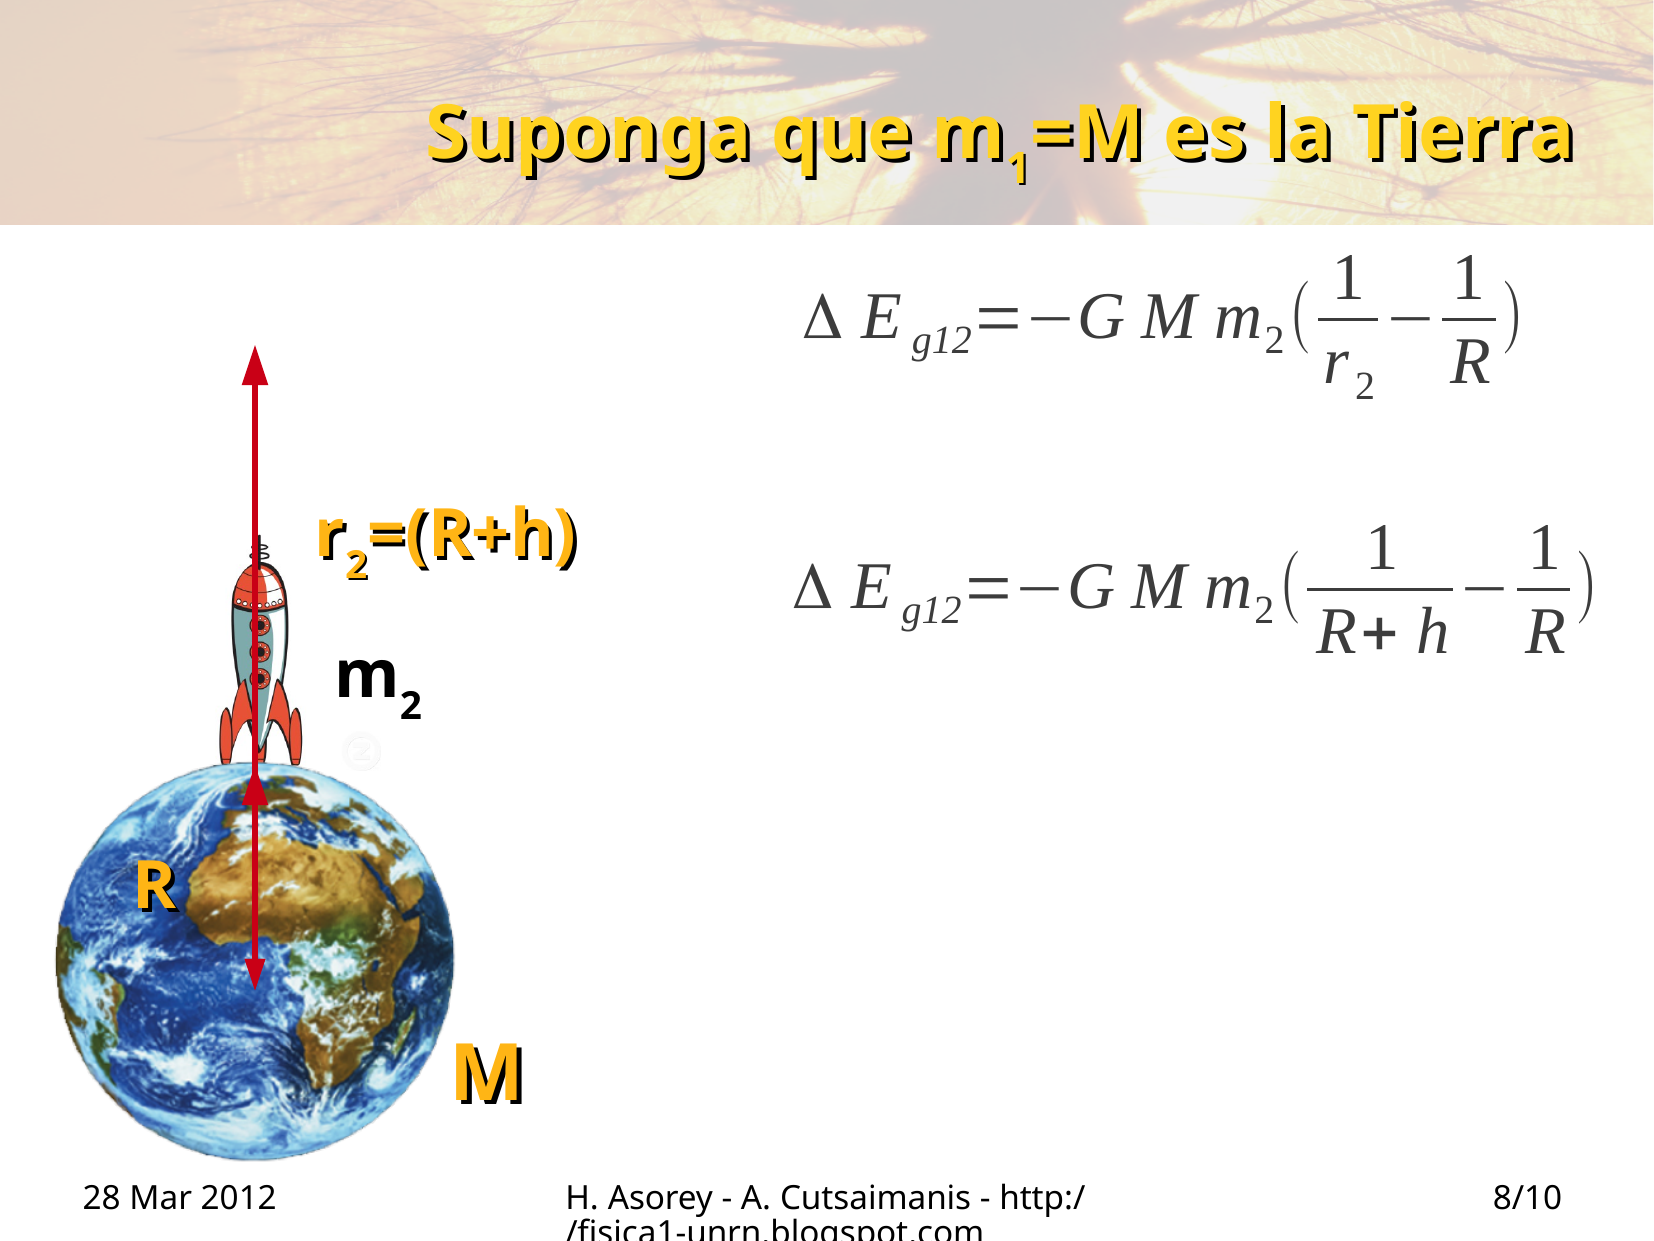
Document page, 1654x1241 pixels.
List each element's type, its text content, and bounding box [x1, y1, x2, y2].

text_box r2=(R+h) [300, 477, 601, 604]
text_box m2 [319, 618, 451, 704]
chart [794, 240, 1531, 409]
text_box M [435, 1008, 531, 1127]
title Suponga que m1=M es la Tierra [86, 49, 1576, 226]
picture [0, 0, 1654, 225]
chart [784, 510, 1606, 668]
picture [0, 524, 556, 1200]
text_box R [117, 829, 196, 932]
